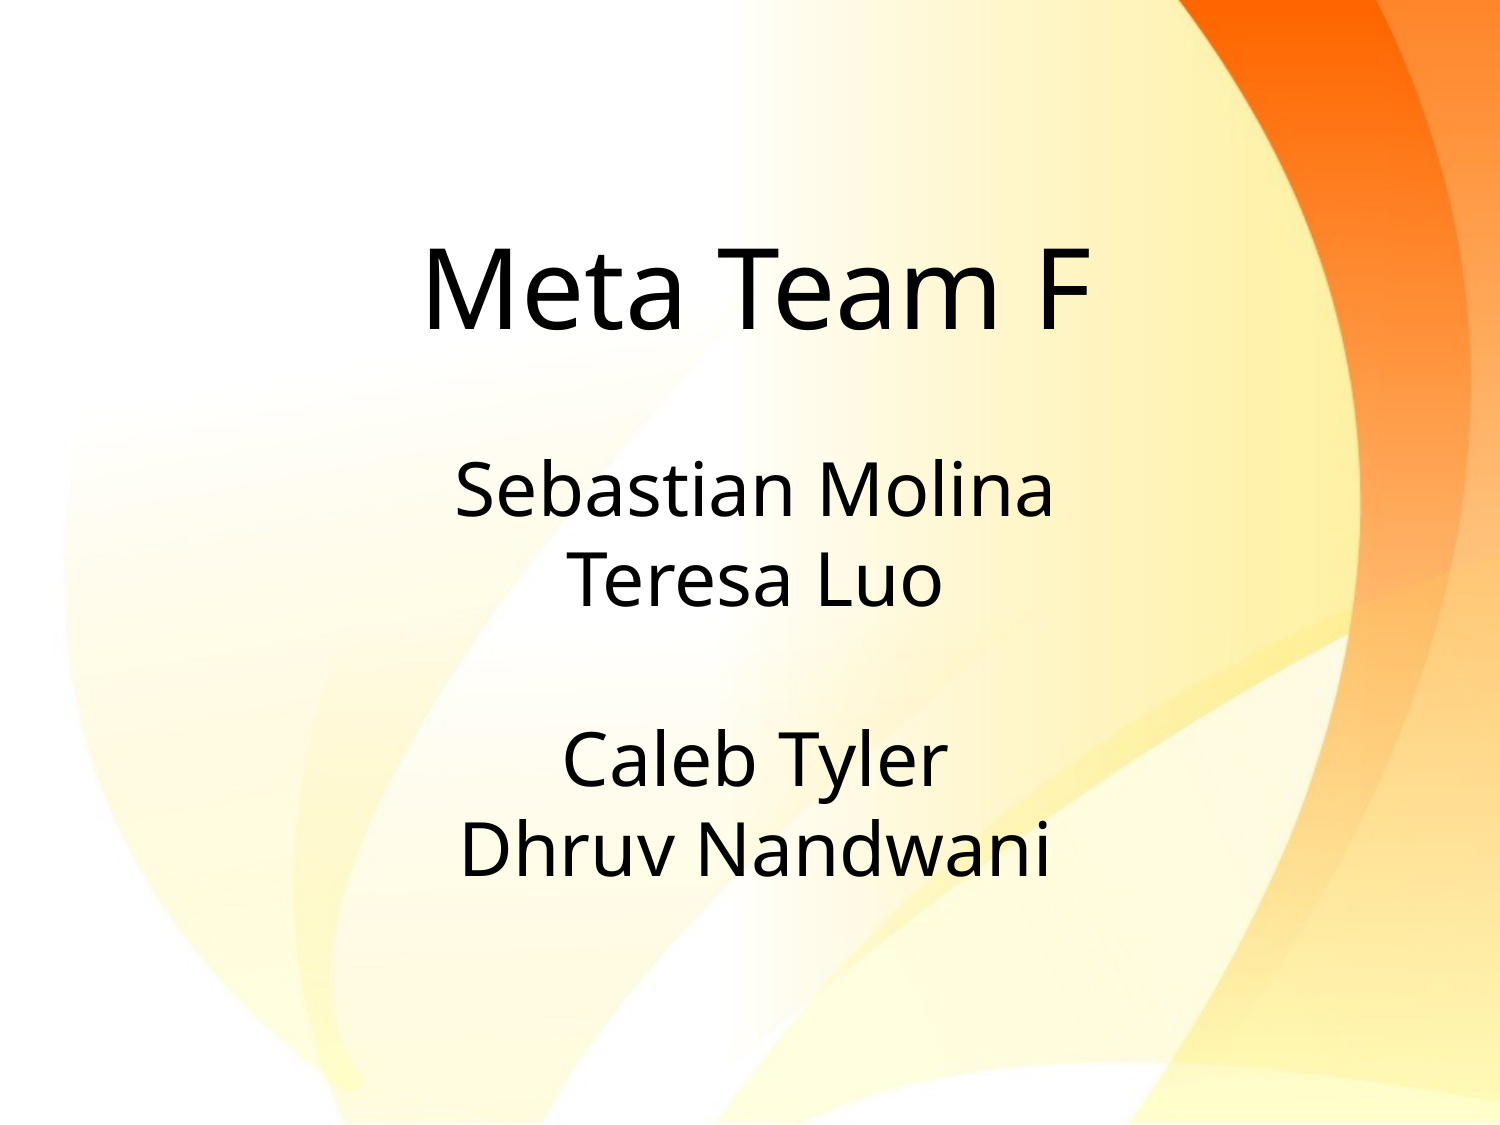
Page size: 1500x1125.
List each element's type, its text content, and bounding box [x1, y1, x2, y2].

text_box Meta Team F Sebastian Molina Teresa Luo Caleb Tyler Dhruv Nandwani [108, 187, 1403, 351]
picture [0, 0, 1500, 1125]
